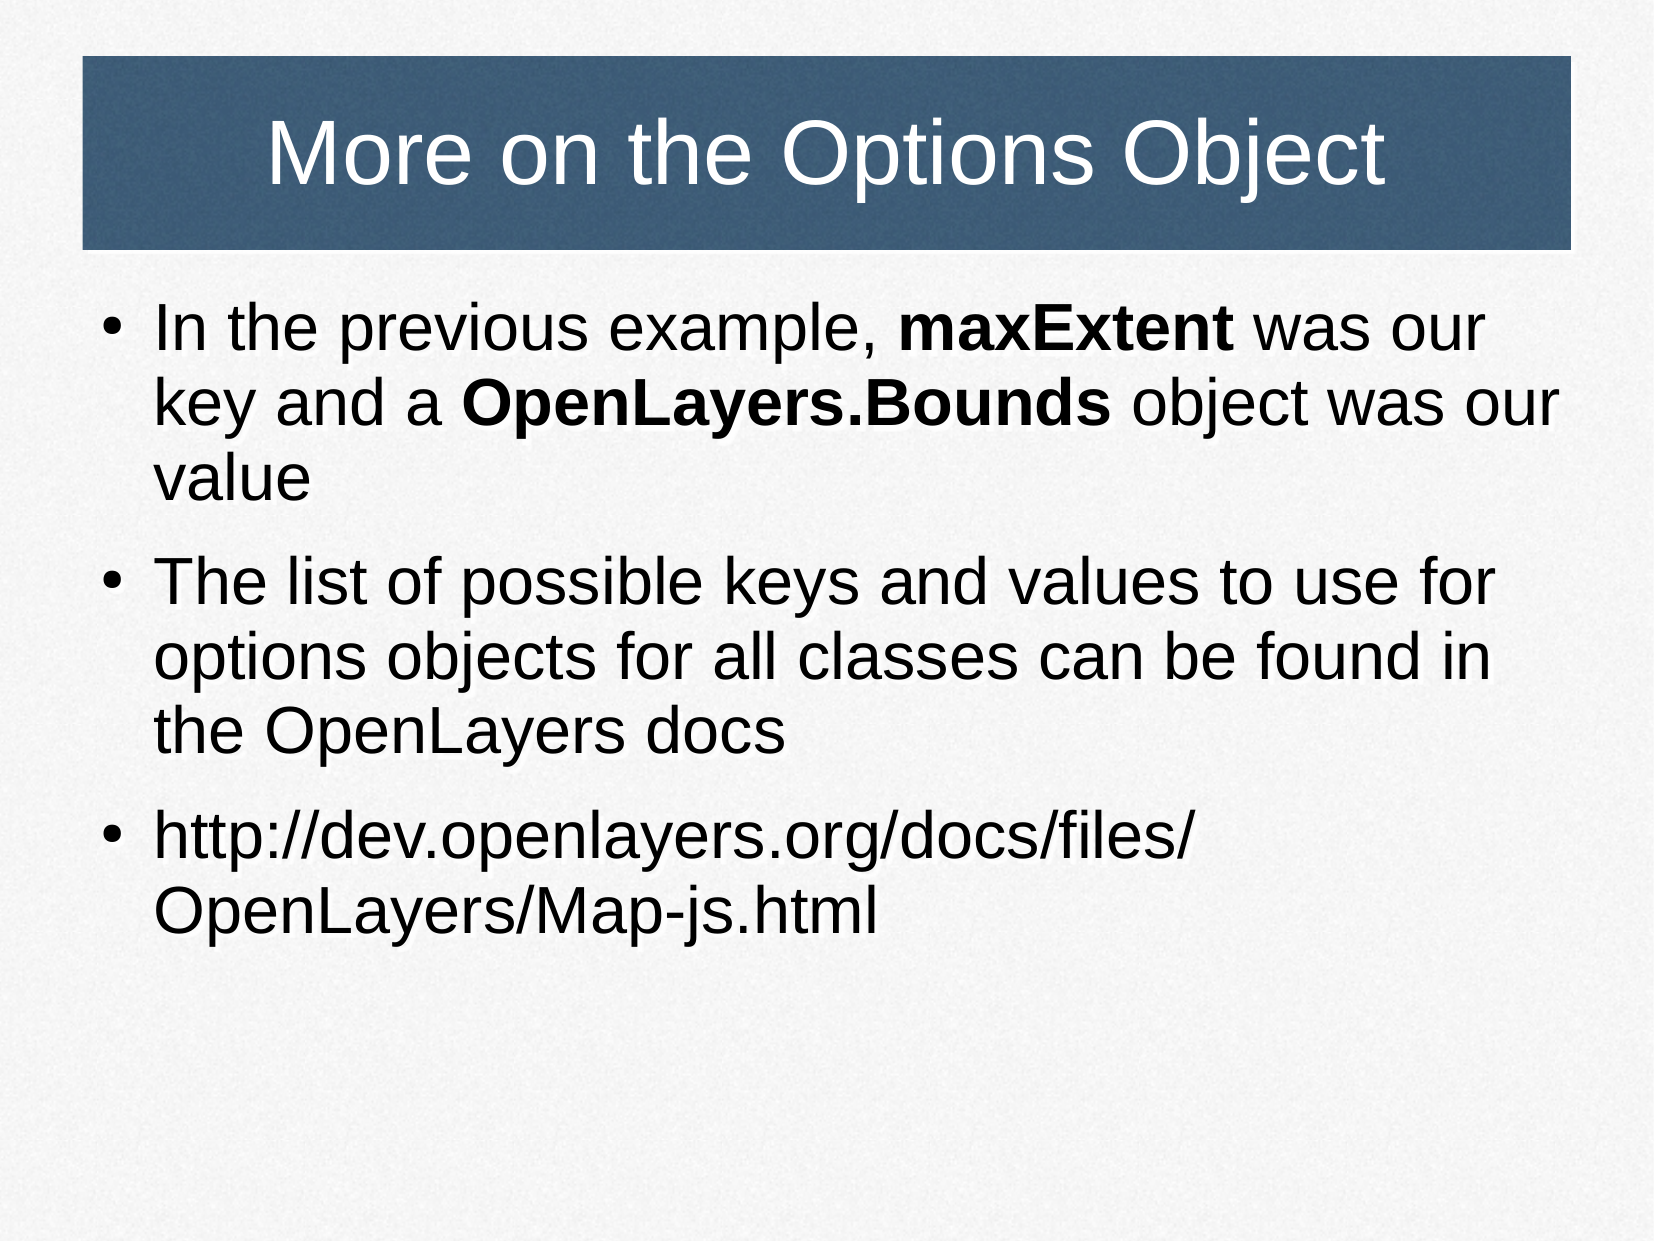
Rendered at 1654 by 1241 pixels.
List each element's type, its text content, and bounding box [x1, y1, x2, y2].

picture [0, 0, 1654, 1241]
title More on the Options Object [82, 56, 1571, 250]
list In the previous example, maxExtent was our key and a OpenLayers.Bounds object was our value The list of possible keys and values to use for options objects for all classes can be found in the OpenLayers docs http://dev.openlayers.org/docs/files/OpenLayers/Map-js.html [82, 290, 1571, 1109]
